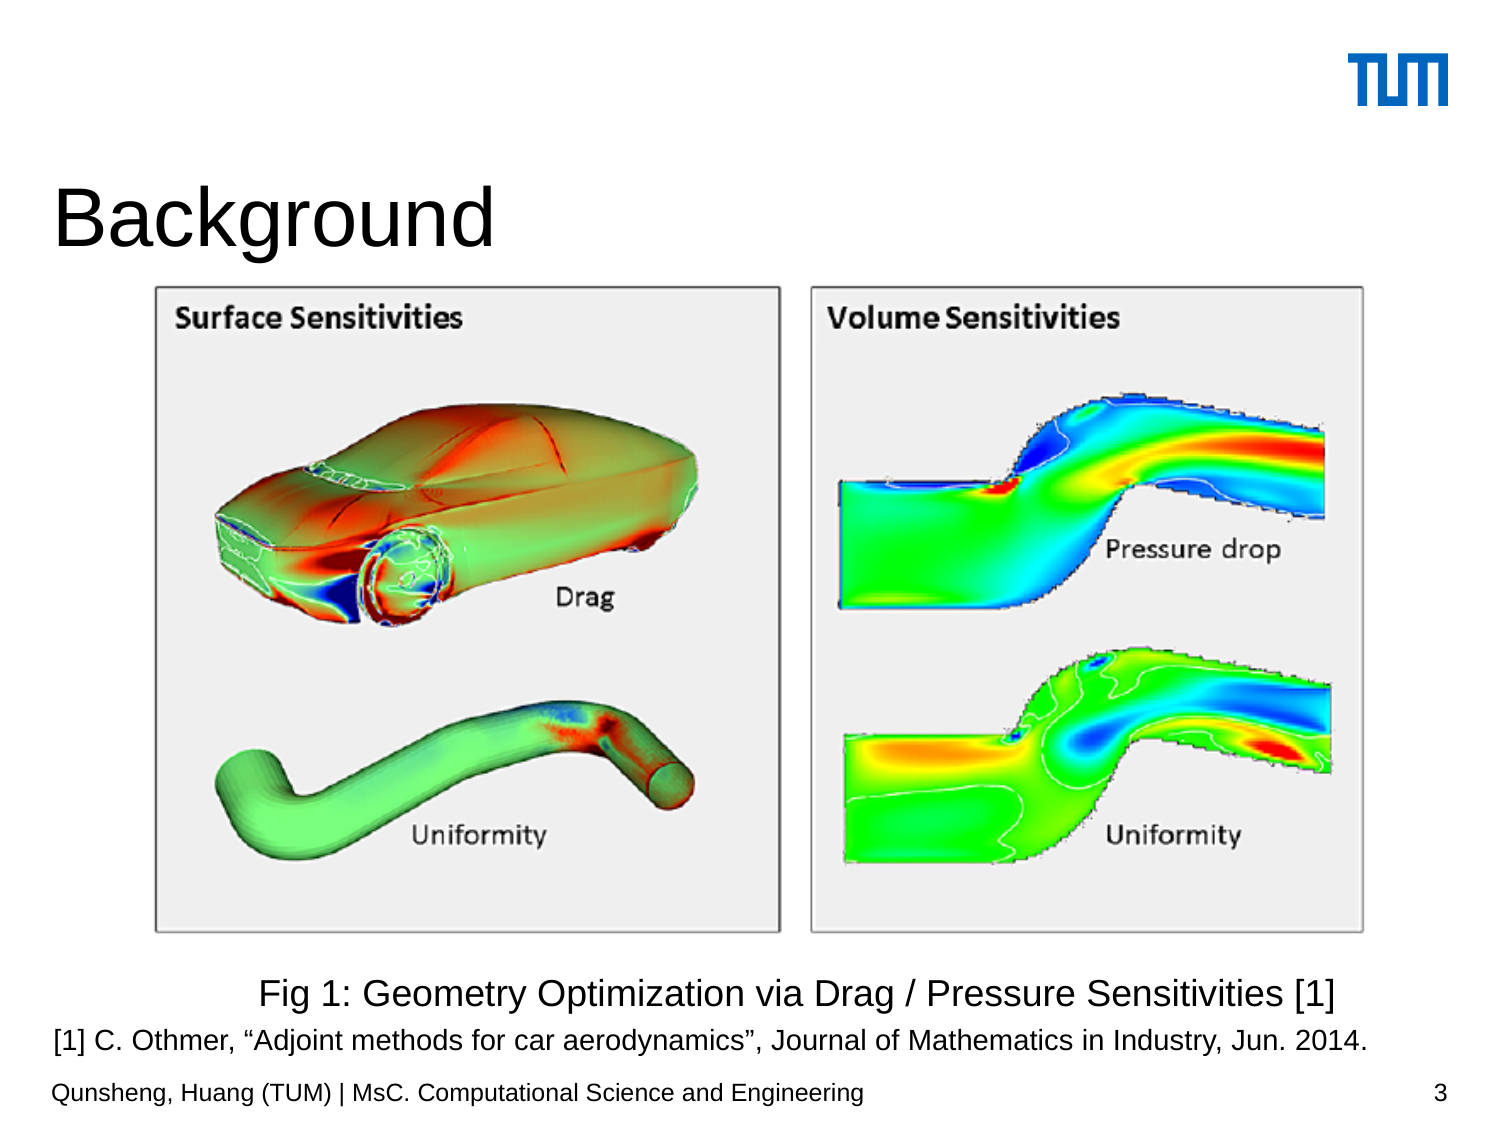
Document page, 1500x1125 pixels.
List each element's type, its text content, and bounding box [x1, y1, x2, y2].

text_box [1] C. Othmer, “Adjoint methods for car aerodynamics”, Journal of Mathematics in Industry, Jun. 2014. [38, 1016, 1481, 1087]
text_box Fig 1: Geometry Optimization via Drag / Pressure Sensitivities [1] [243, 964, 1352, 1015]
picture [152, 273, 1383, 959]
slide_number <number> [1111, 1087, 1448, 1122]
title Background [52, 163, 1449, 231]
